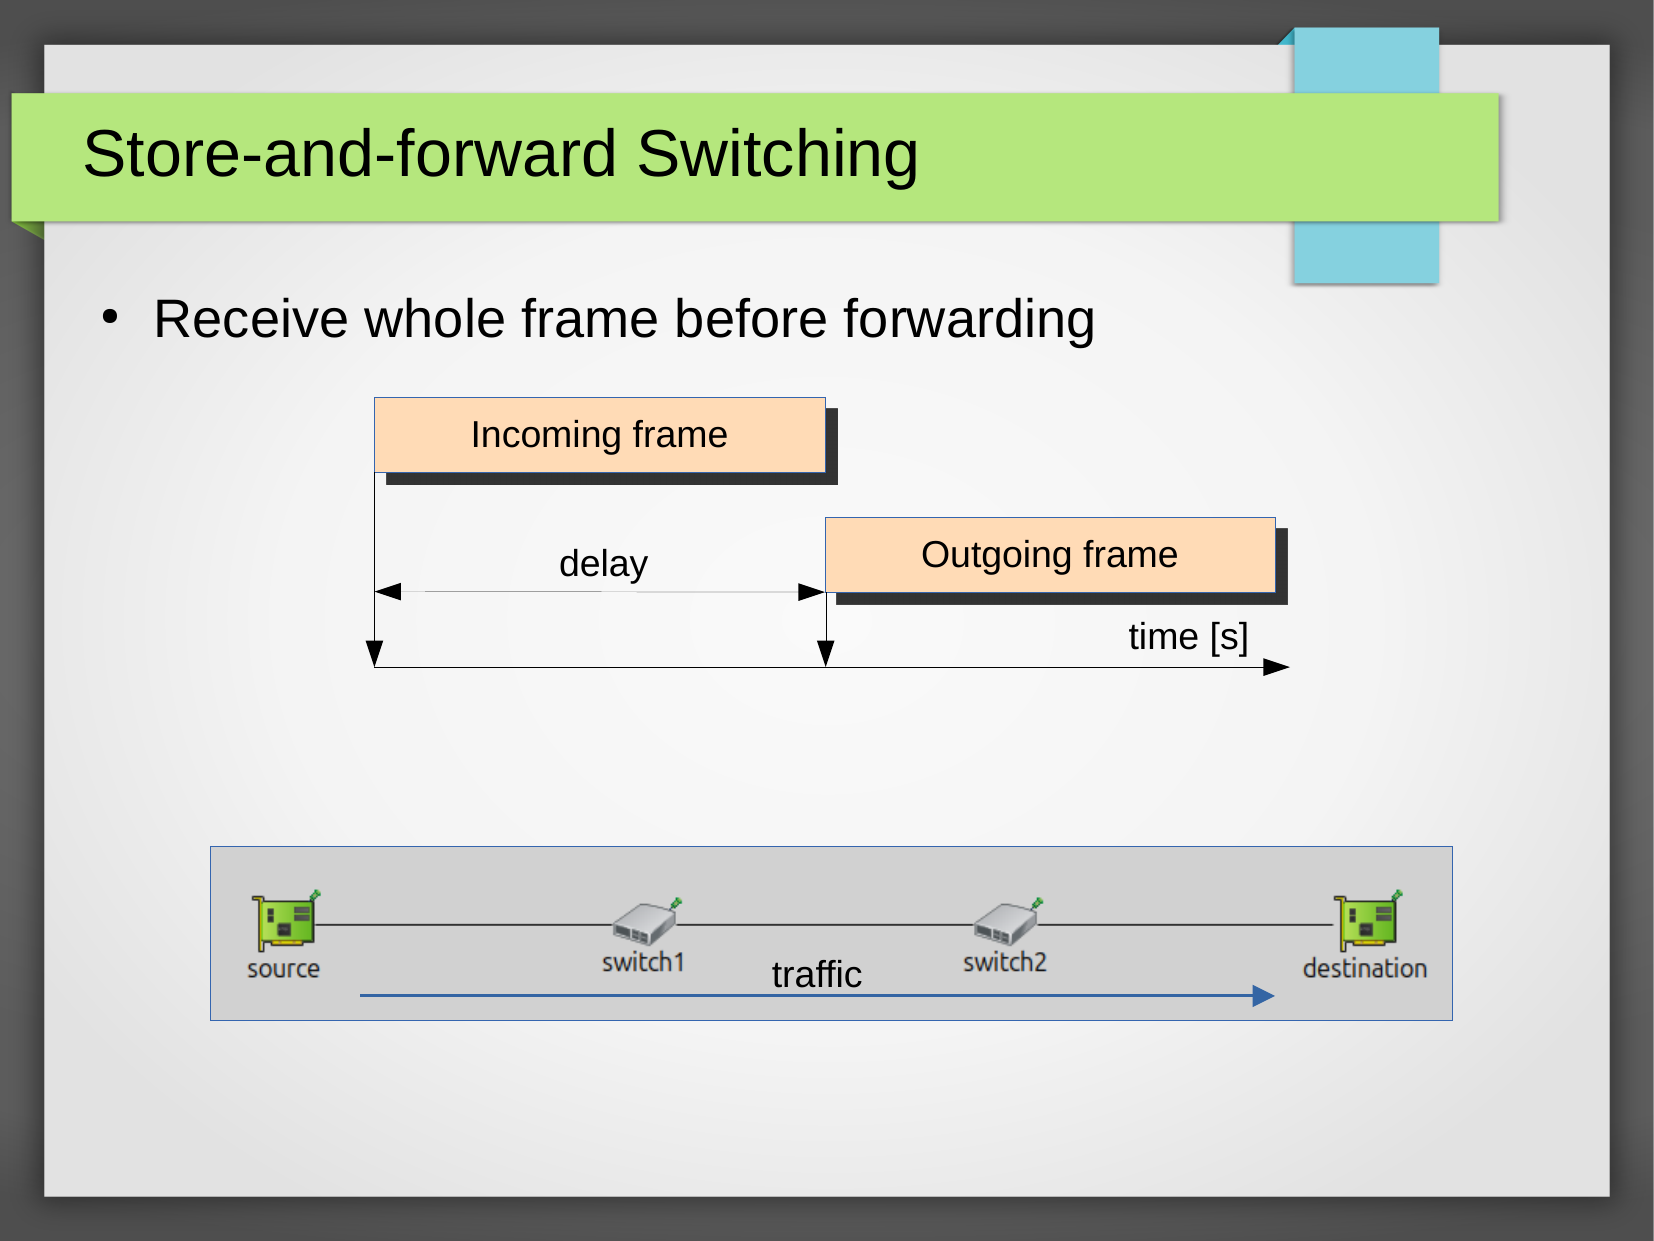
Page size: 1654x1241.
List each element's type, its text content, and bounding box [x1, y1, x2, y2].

text_box Outgoing frame [825, 517, 1276, 593]
text_box time [s] [1113, 608, 1276, 665]
title Store-and-forward Switching [82, 94, 1264, 213]
picture [0, 0, 1654, 1241]
text_box delay [544, 534, 665, 591]
list Receive whole frame before forwarding [82, 288, 1571, 1008]
text_box Incoming frame [374, 397, 826, 473]
